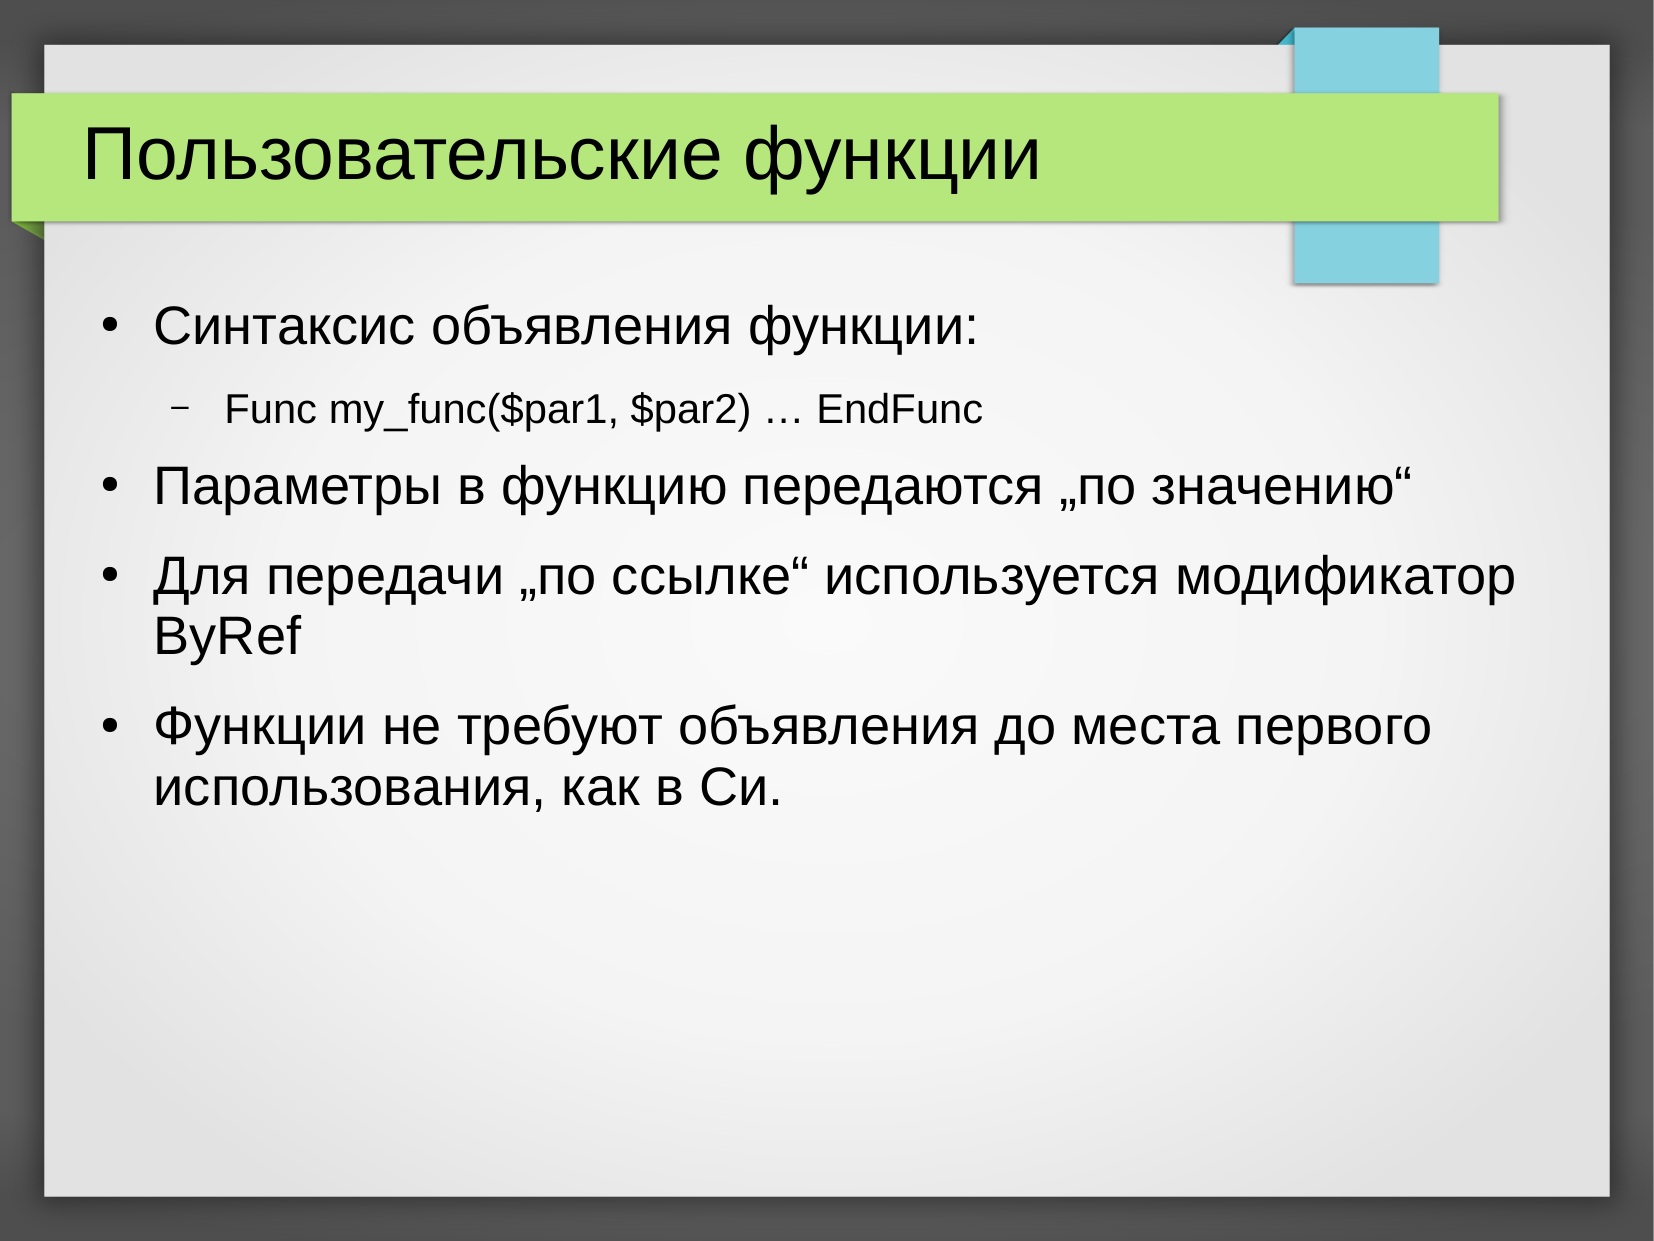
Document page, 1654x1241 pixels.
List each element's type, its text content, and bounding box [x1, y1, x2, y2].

title Пользовательские функции [82, 94, 1264, 213]
picture [0, 0, 1654, 1241]
list Синтаксис объявления функции: Func my_func($par1, $par2) … EndFunc Параметры в функцию передаются „по значению“ Для передачи „по ссылке“ используется модификатор ByRef Функции не требуют объявления до места первого использования, как в Си. [82, 295, 1571, 1015]
